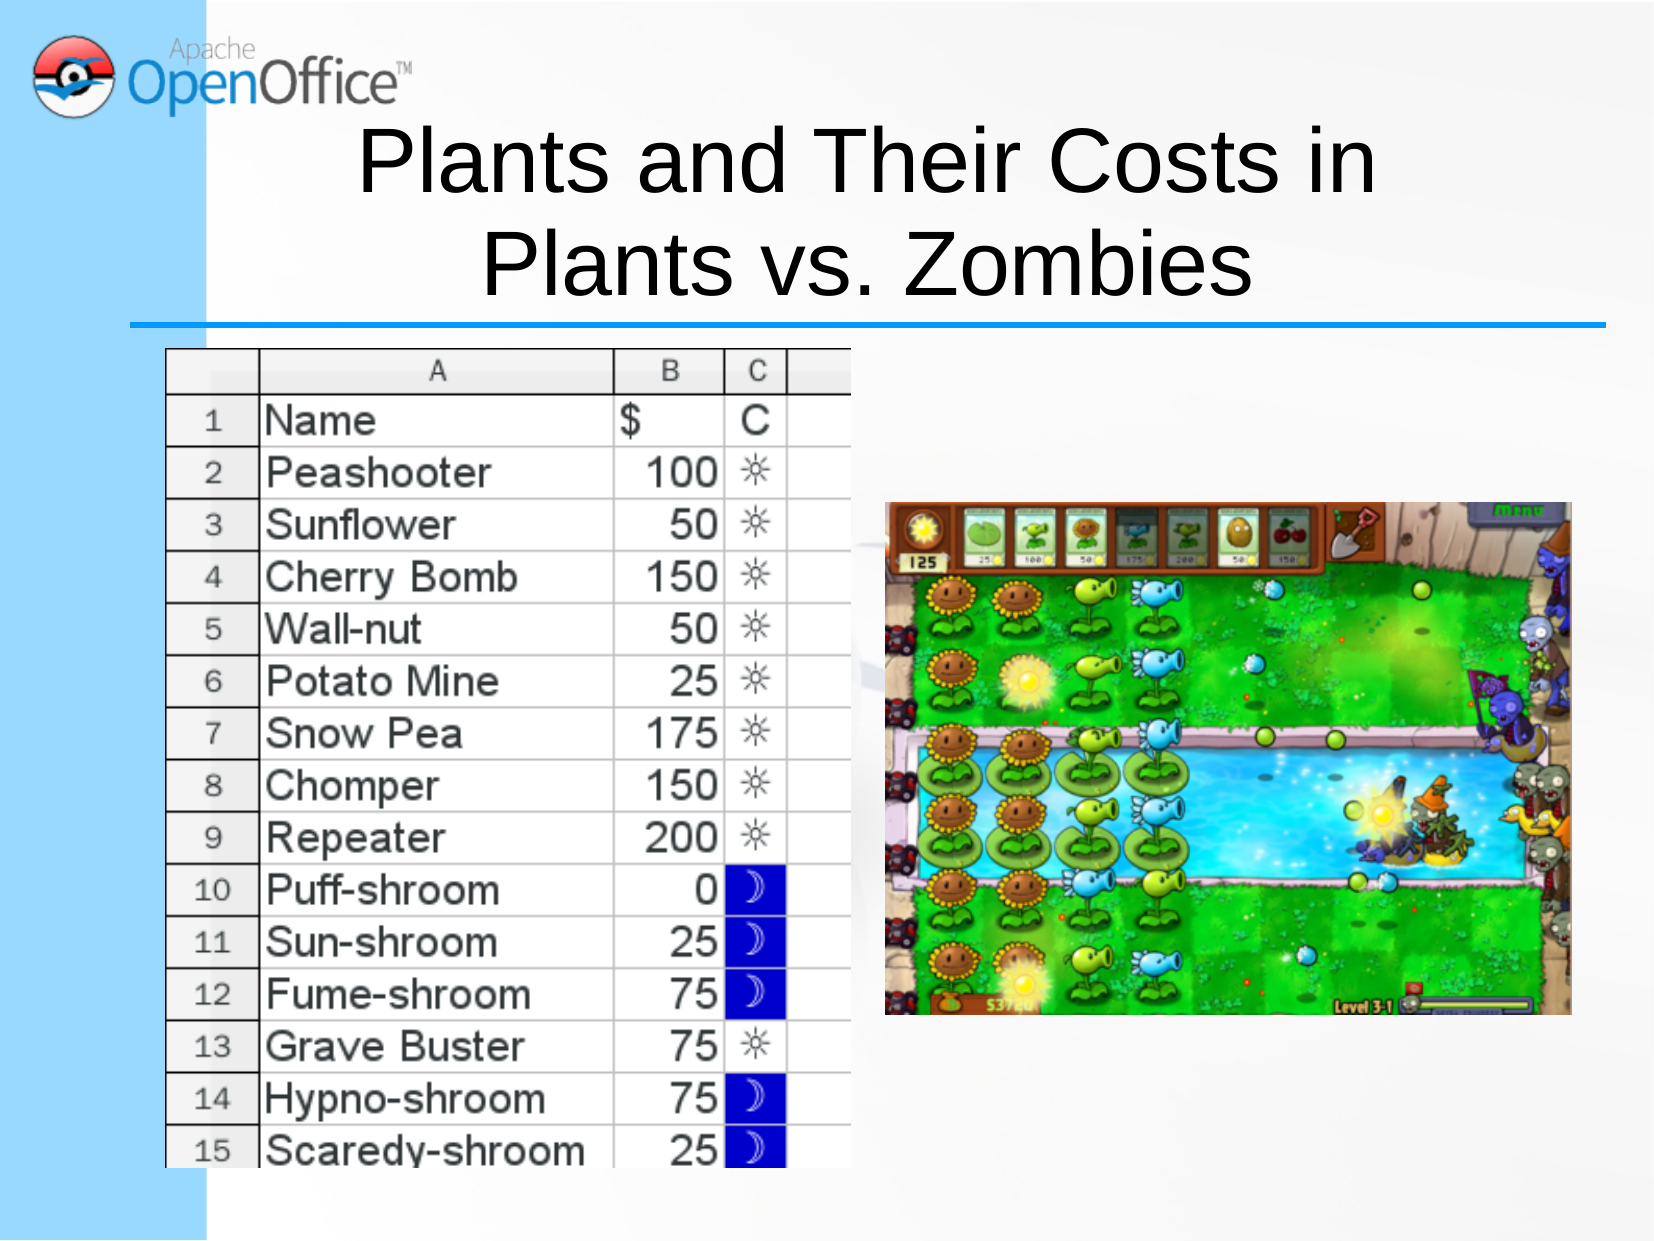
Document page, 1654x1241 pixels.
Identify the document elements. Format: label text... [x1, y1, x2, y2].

picture [31, 2, 1654, 1241]
title Plants and Their Costs in Plants vs. Zombies [165, 108, 1571, 316]
